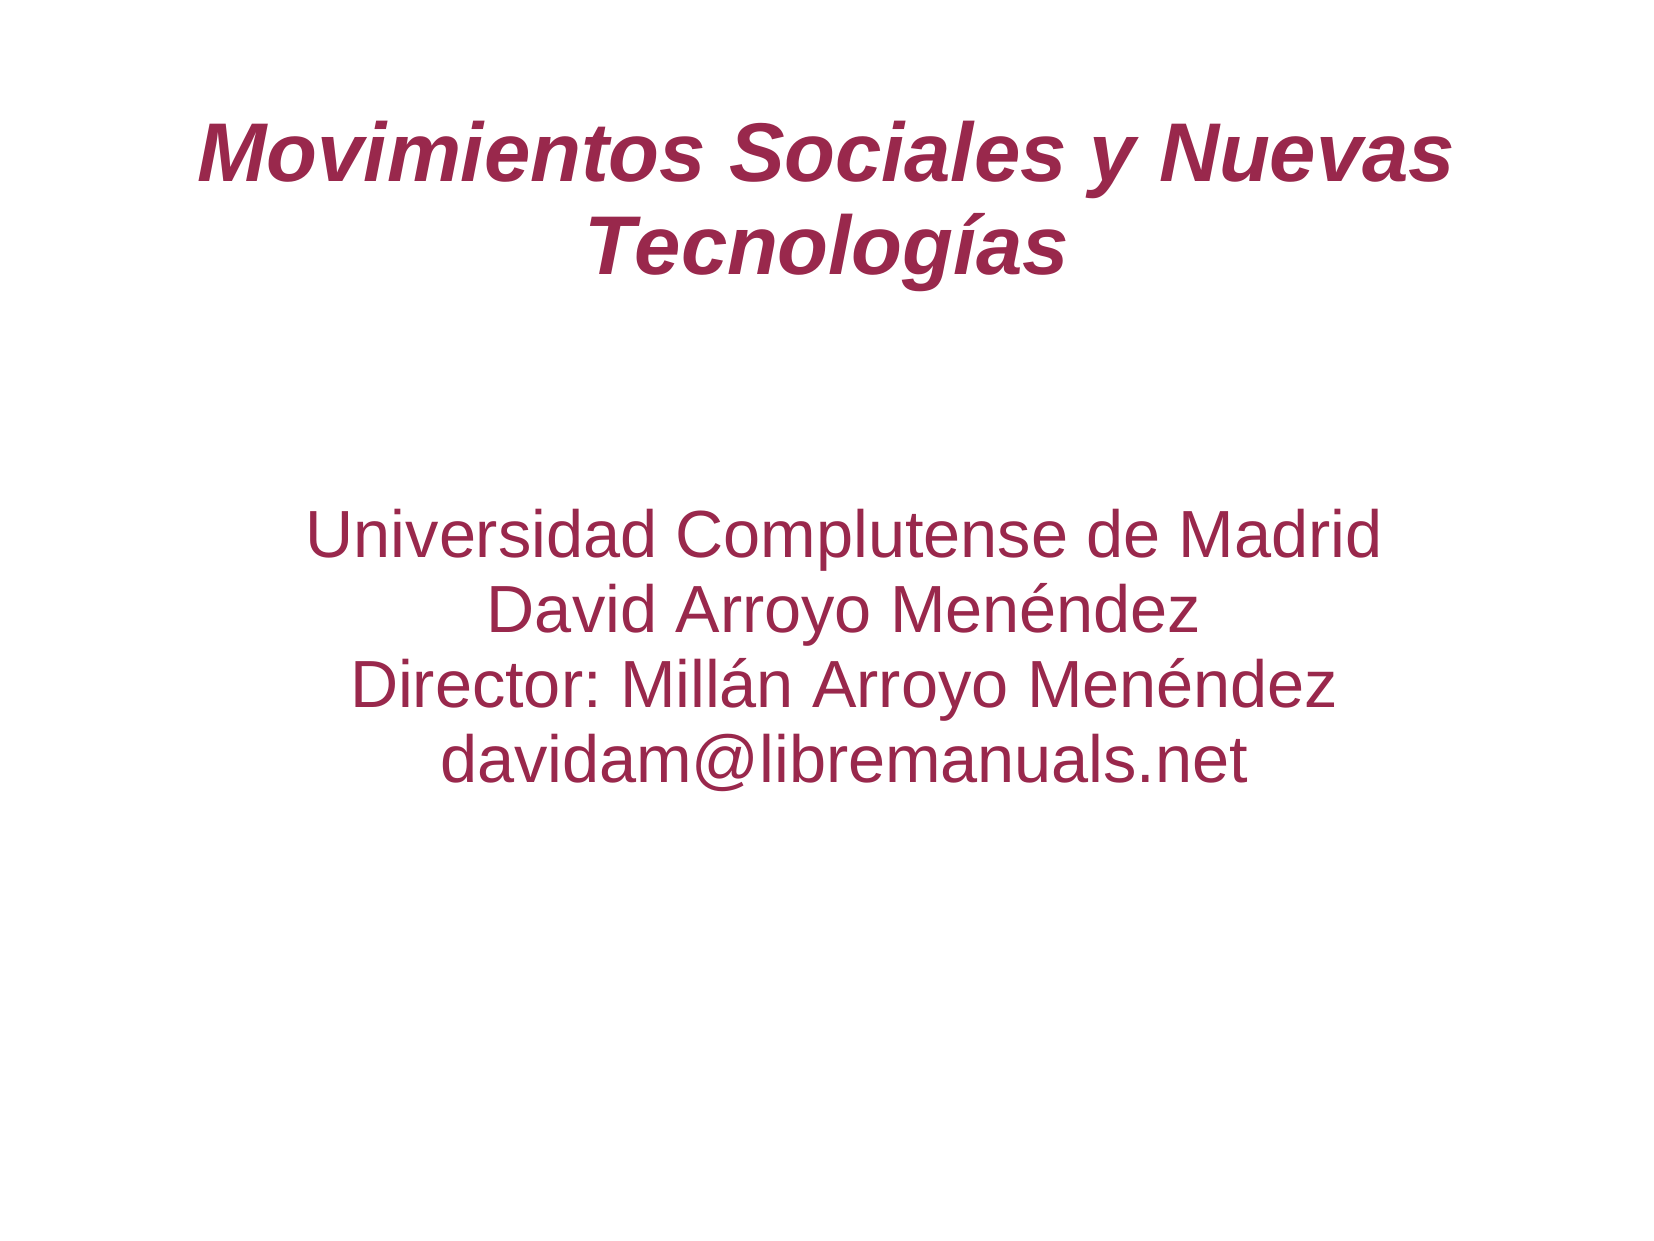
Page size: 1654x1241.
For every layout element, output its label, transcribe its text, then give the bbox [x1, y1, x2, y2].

subtitle Universidad Complutense de Madrid David Arroyo Menéndez Director: Millán Arroyo Menéndez davidam@libremanuals.net [118, 324, 1571, 1045]
title Movimientos Sociales y Nuevas Tecnologías [82, 13, 1571, 293]
